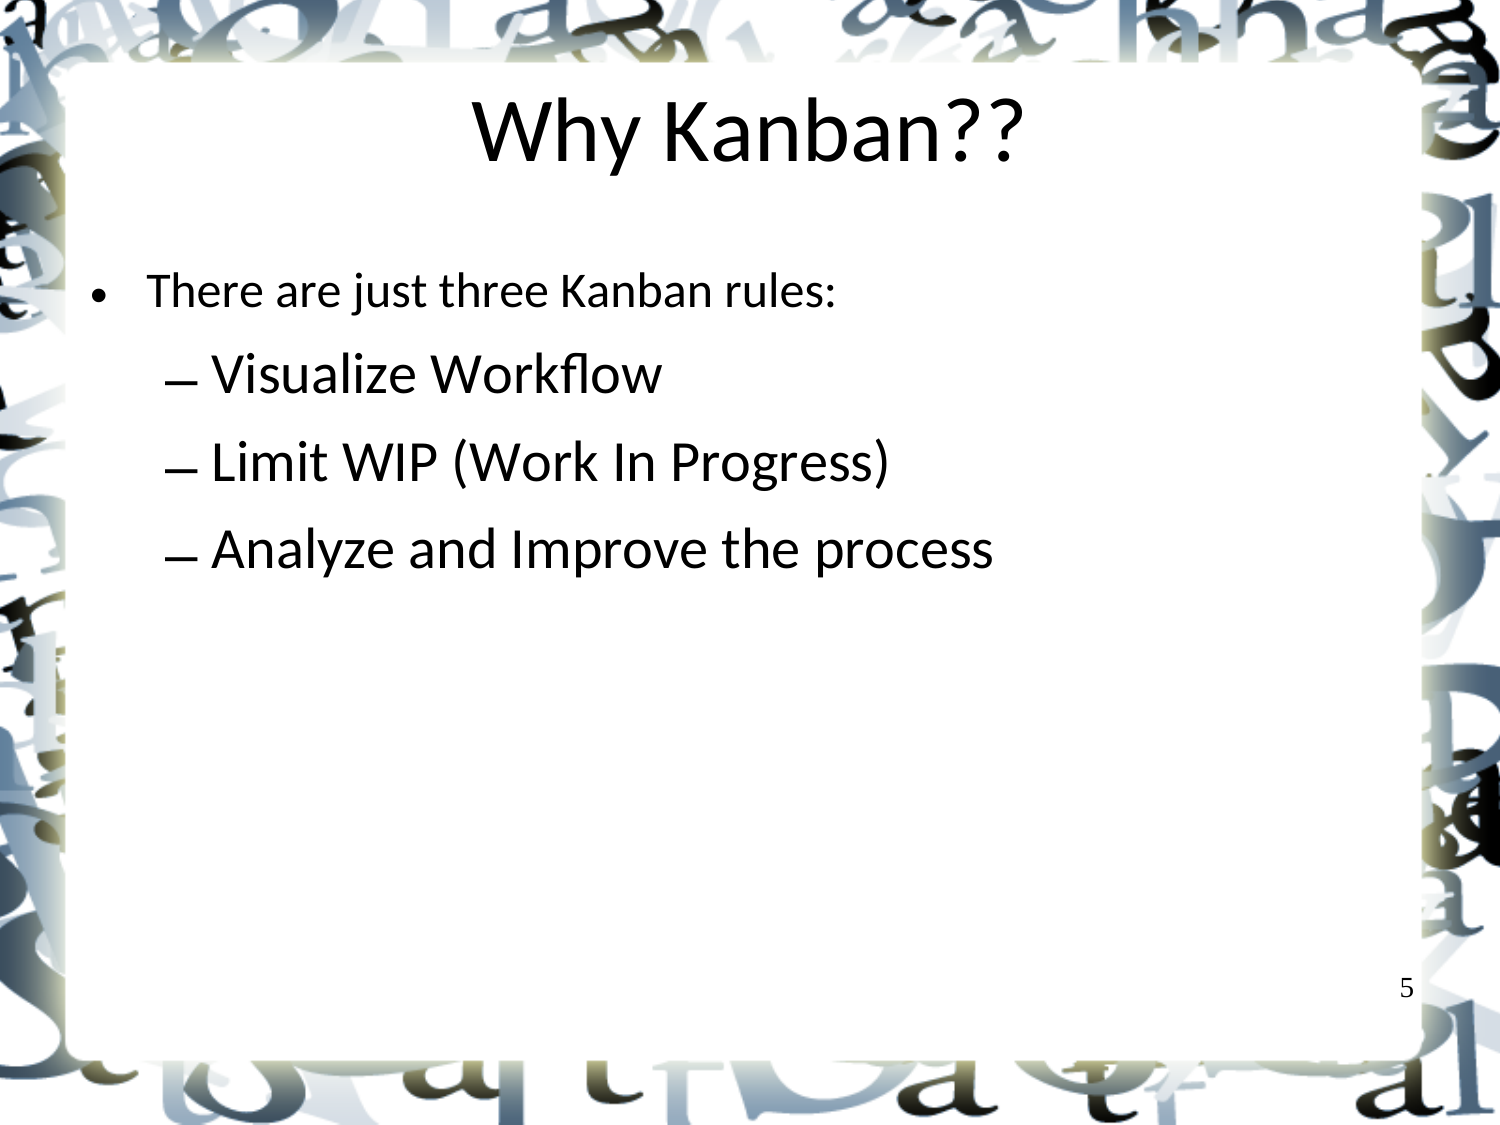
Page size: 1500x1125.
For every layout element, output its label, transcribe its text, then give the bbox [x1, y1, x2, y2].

list There are just three Kanban rules: Visualize Workflow Limit WIP (Work In Progress) Analyze and Improve the process [75, 262, 1425, 1005]
title Why Kanban?? [75, 45, 1425, 233]
picture [0, 0, 1500, 1125]
